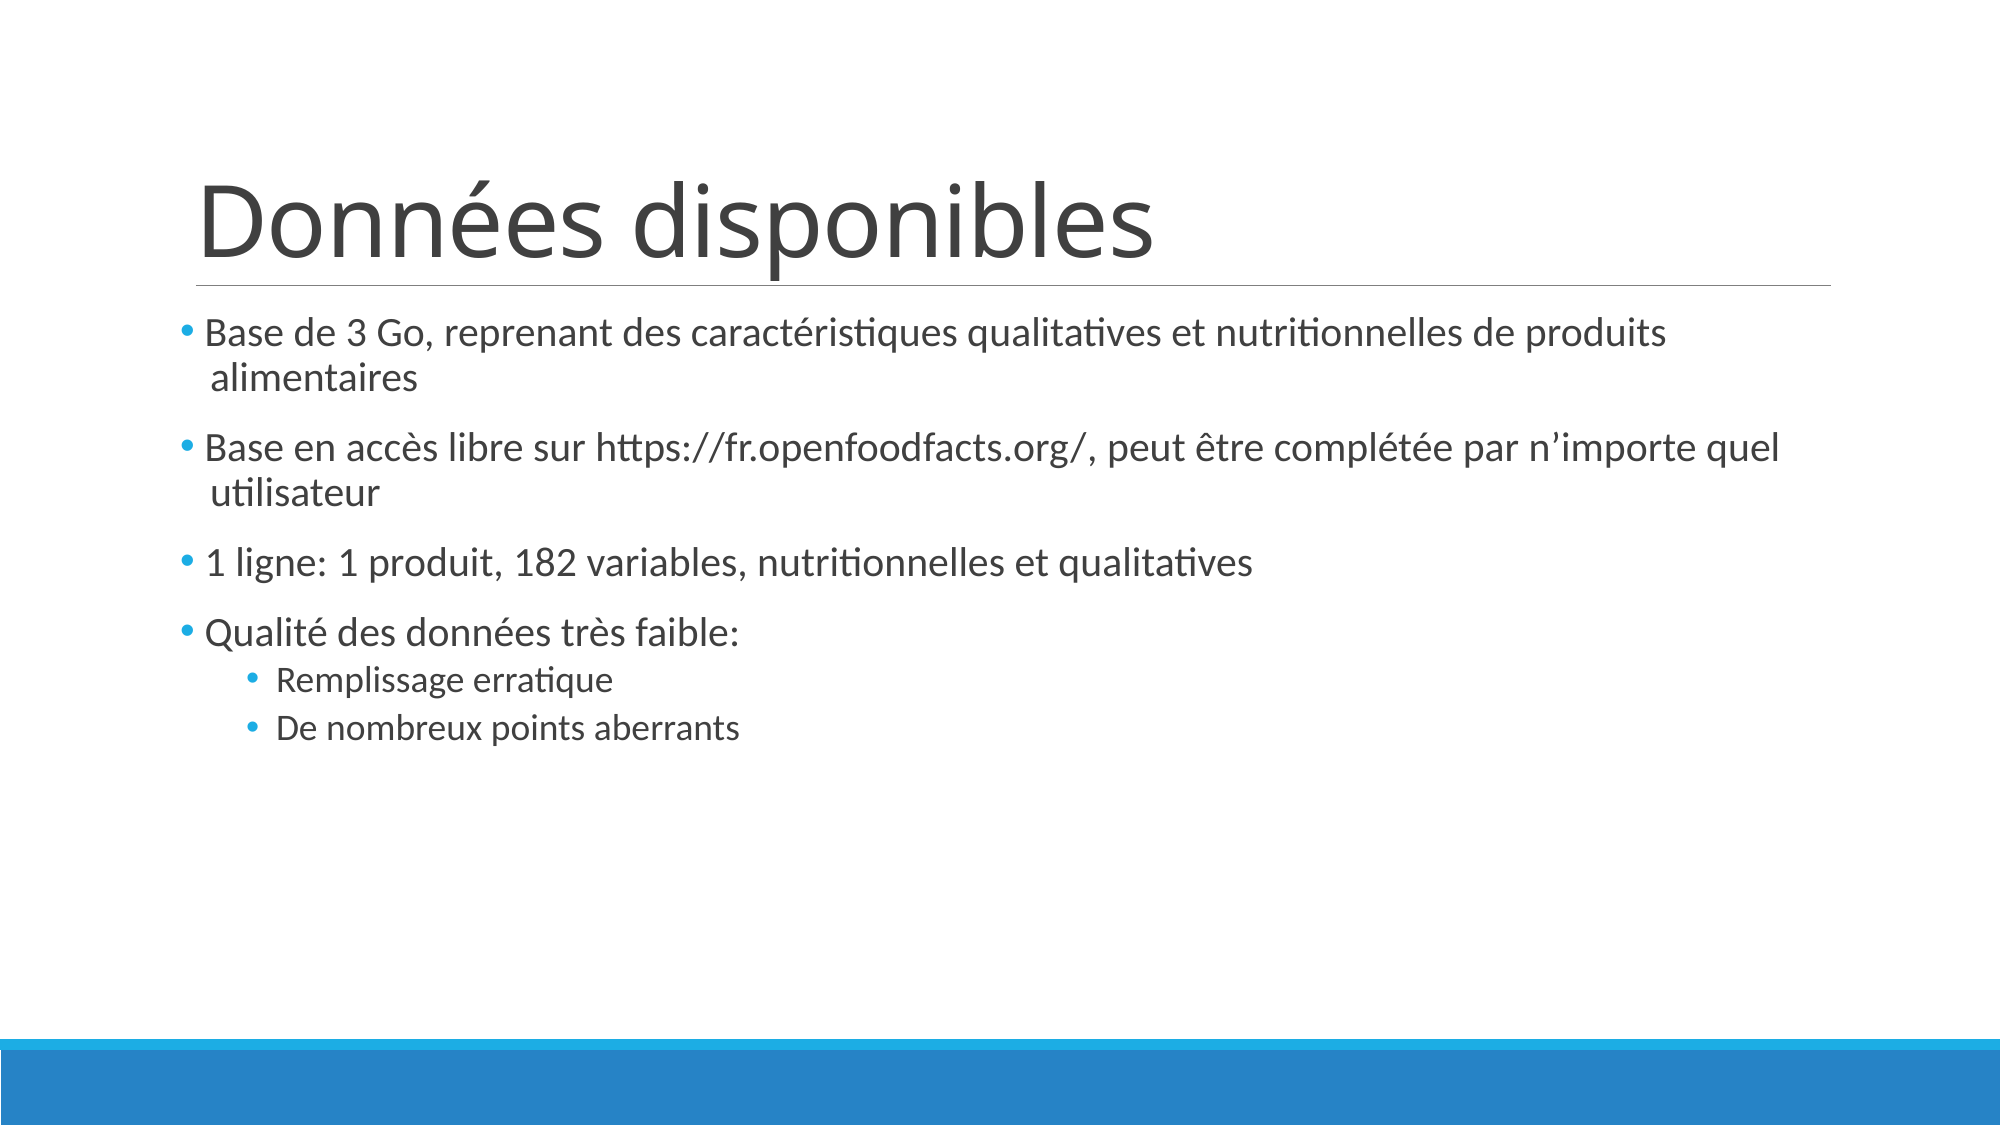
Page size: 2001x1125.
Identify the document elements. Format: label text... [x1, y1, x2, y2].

list Base de 3 Go, reprenant des caractéristiques qualitatives et nutritionnelles de produits alimentaires Base en accès libre sur https://fr.openfoodfacts.org/, peut être complétée par n’importe quel utilisateur 1 ligne: 1 produit, 182 variables, nutritionnelles et qualitatives Qualité des données très faible: Remplissage erratique De nombreux points aberrants [180, 302, 1831, 963]
title Données disponibles [180, 47, 1831, 286]
